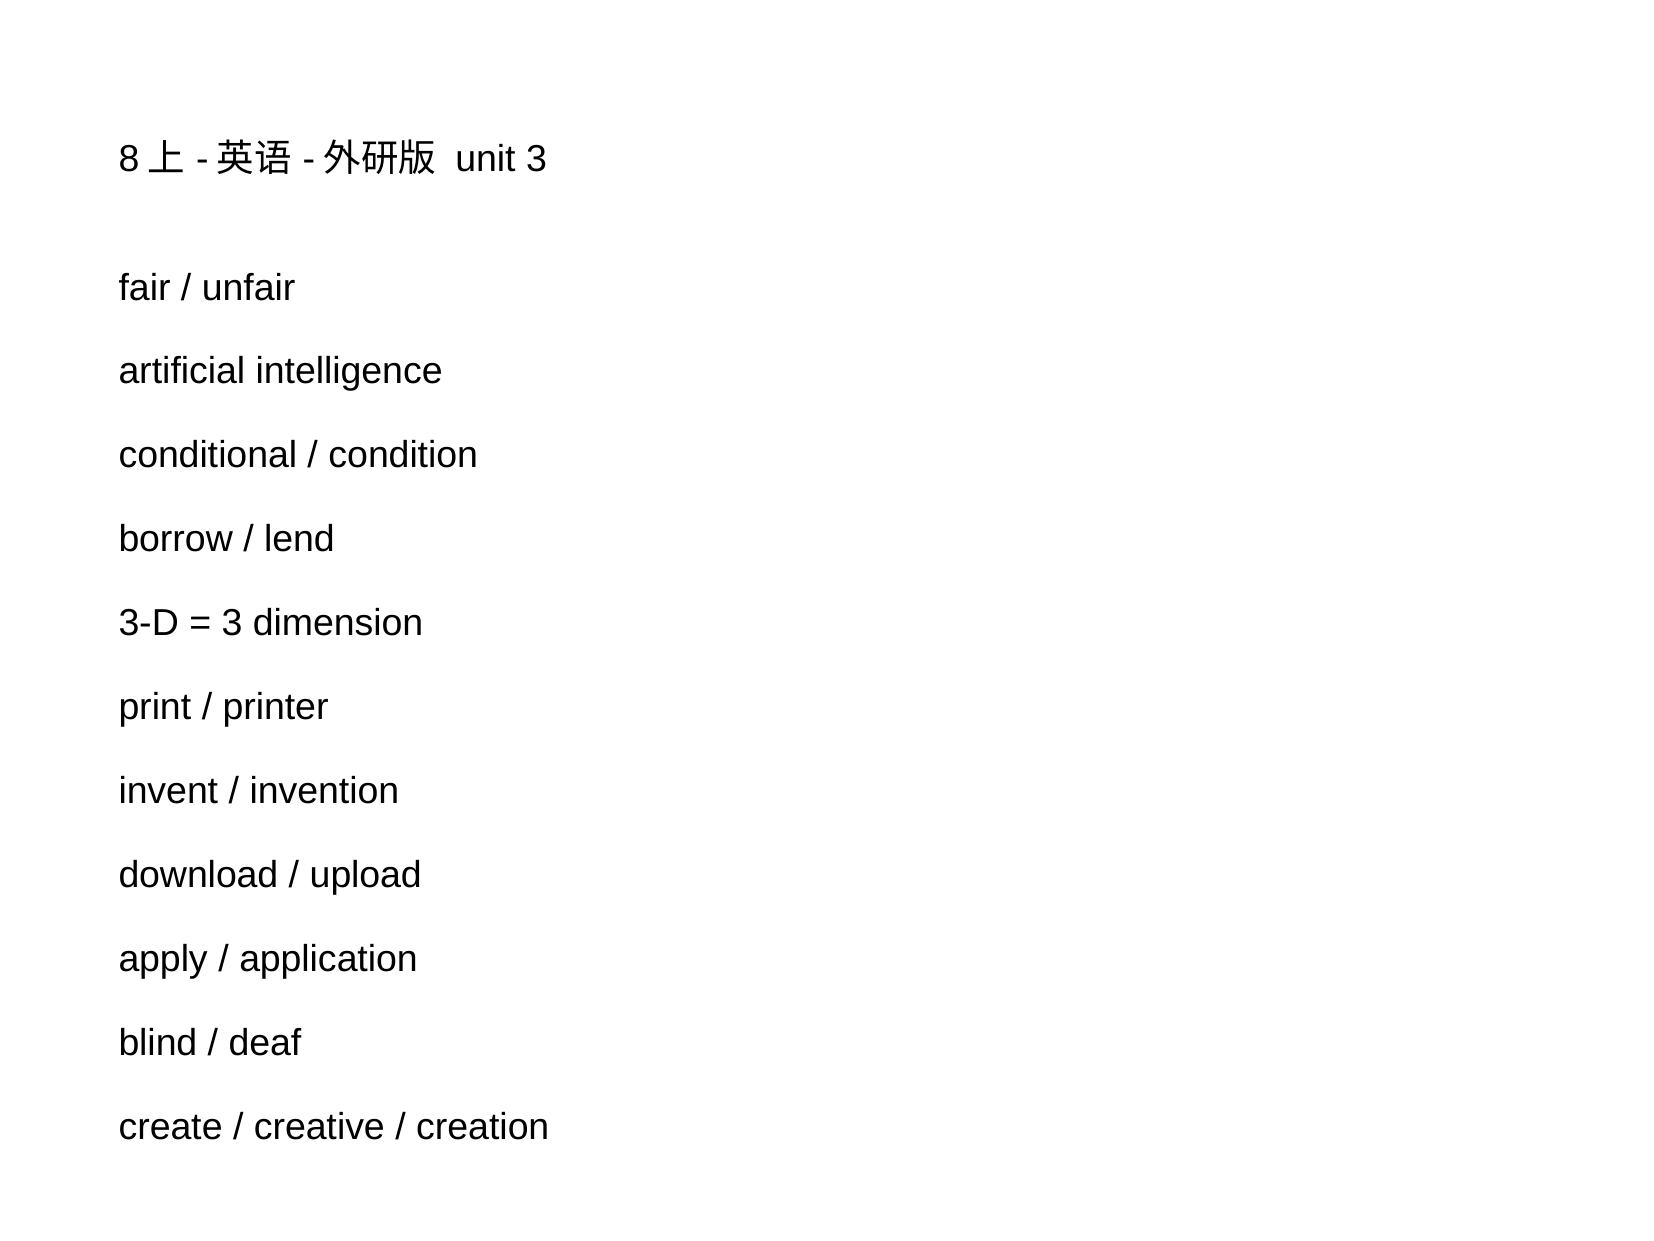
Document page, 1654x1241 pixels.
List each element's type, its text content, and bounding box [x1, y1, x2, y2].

text_box 8上-英语-外研版 unit 3 fair / unfair artificial intelligence conditional / condition borrow / lend 3-D = 3 dimension print / printer invent / invention download / upload apply / application blind / deaf create / creative / creation [103, 120, 1506, 1145]
